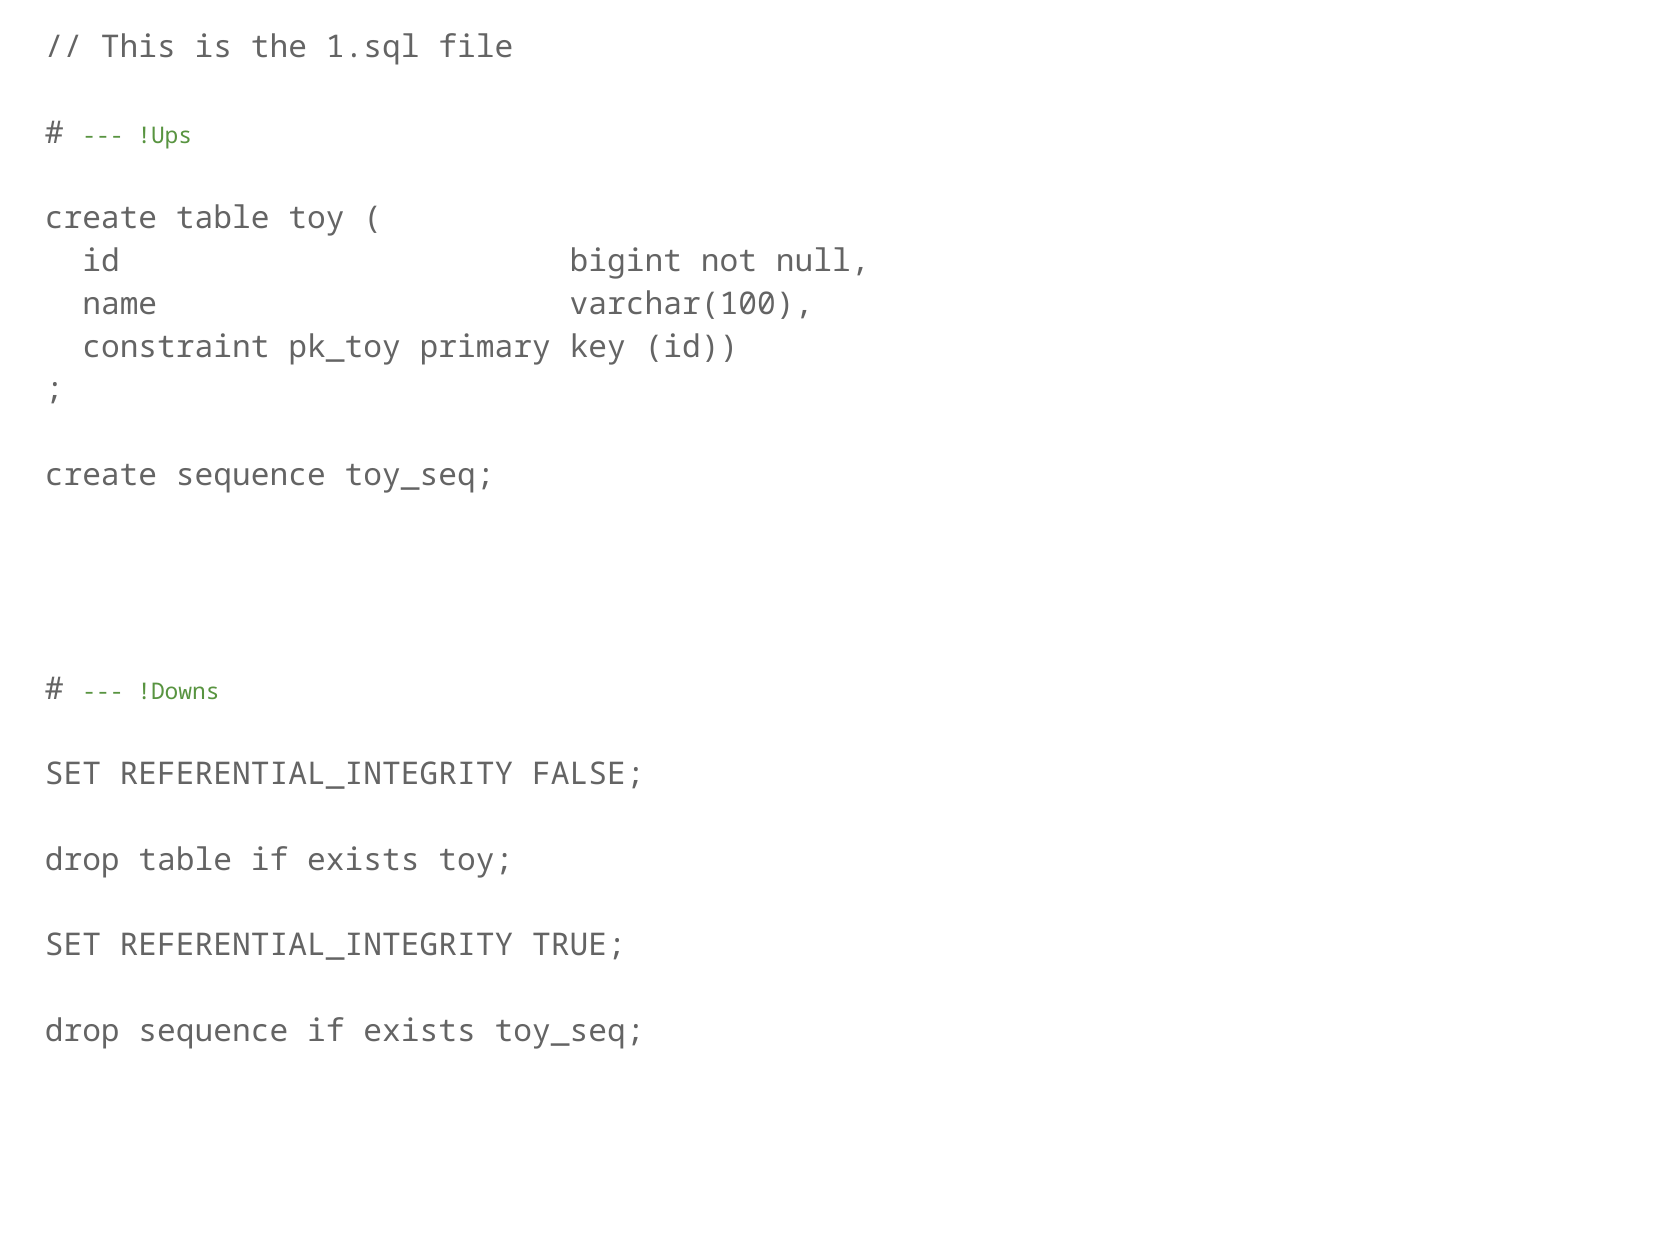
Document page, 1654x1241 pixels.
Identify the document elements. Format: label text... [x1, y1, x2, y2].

text_box // This is the 1.sql file # --- !Ups create table toy ( id bigint not null, name varchar(100), constraint pk_toy primary key (id)) ; create sequence toy_seq; # --- !Downs SET REFERENTIAL_INTEGRITY FALSE; drop table if exists toy; SET REFERENTIAL_INTEGRITY TRUE; drop sequence if exists toy_seq; [30, 17, 1576, 1106]
